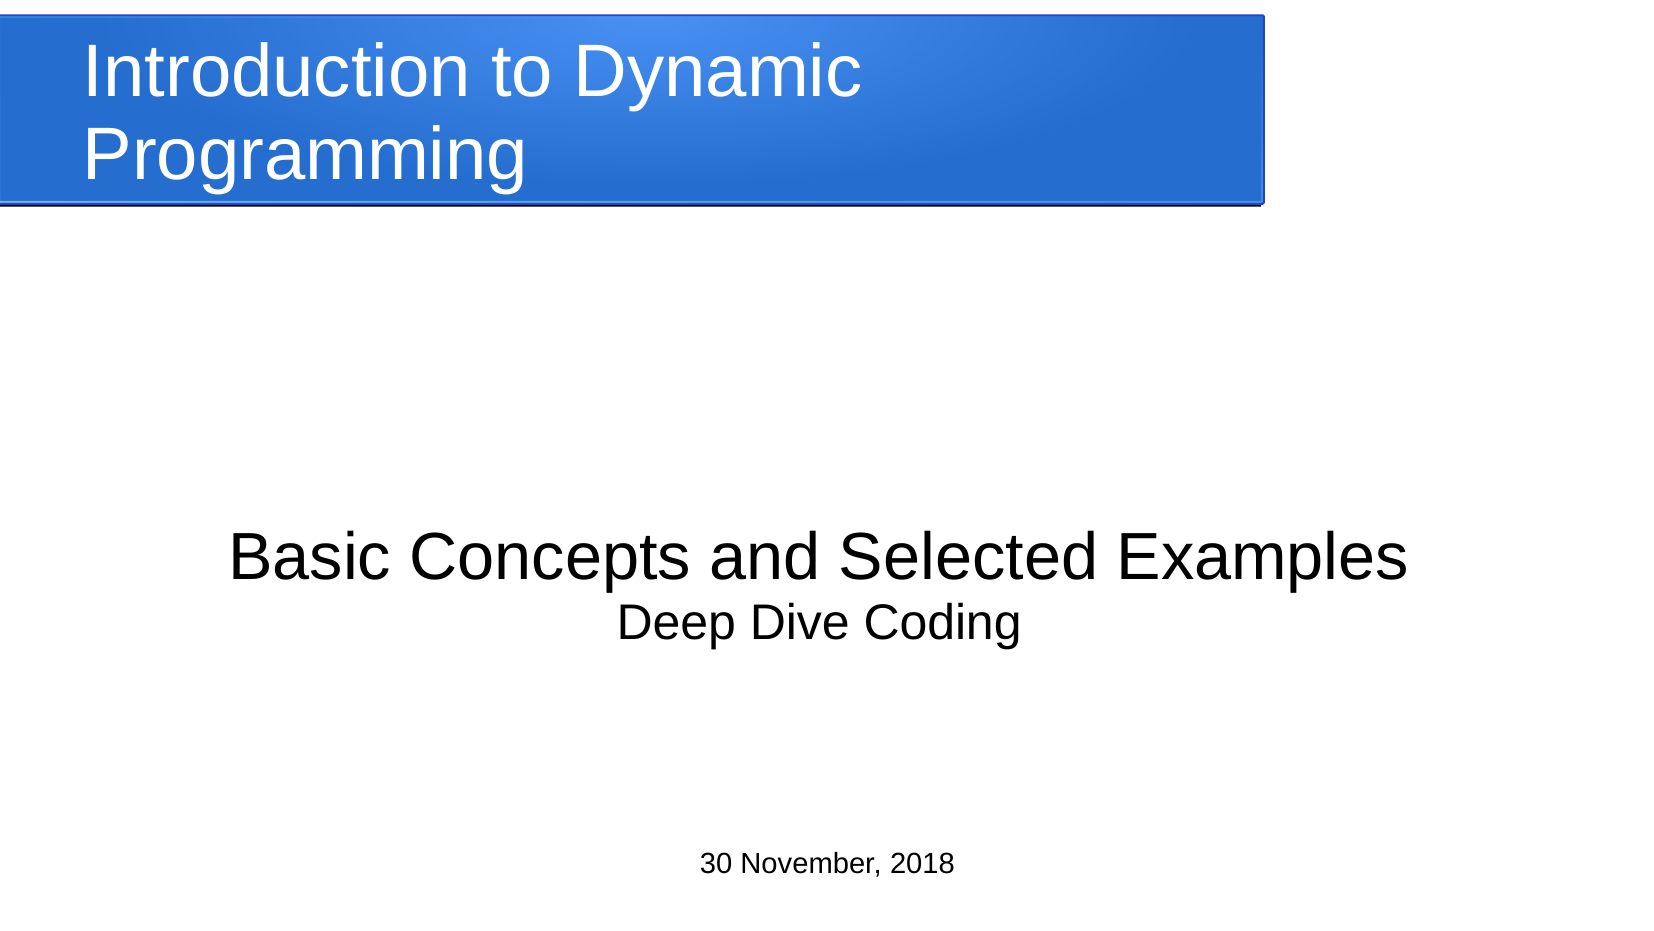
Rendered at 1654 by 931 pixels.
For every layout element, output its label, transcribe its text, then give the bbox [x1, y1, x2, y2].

subtitle Basic Concepts and Selected Examples Deep Dive Coding [75, 315, 1564, 855]
title Introduction to Dynamic Programming [82, 29, 1235, 196]
